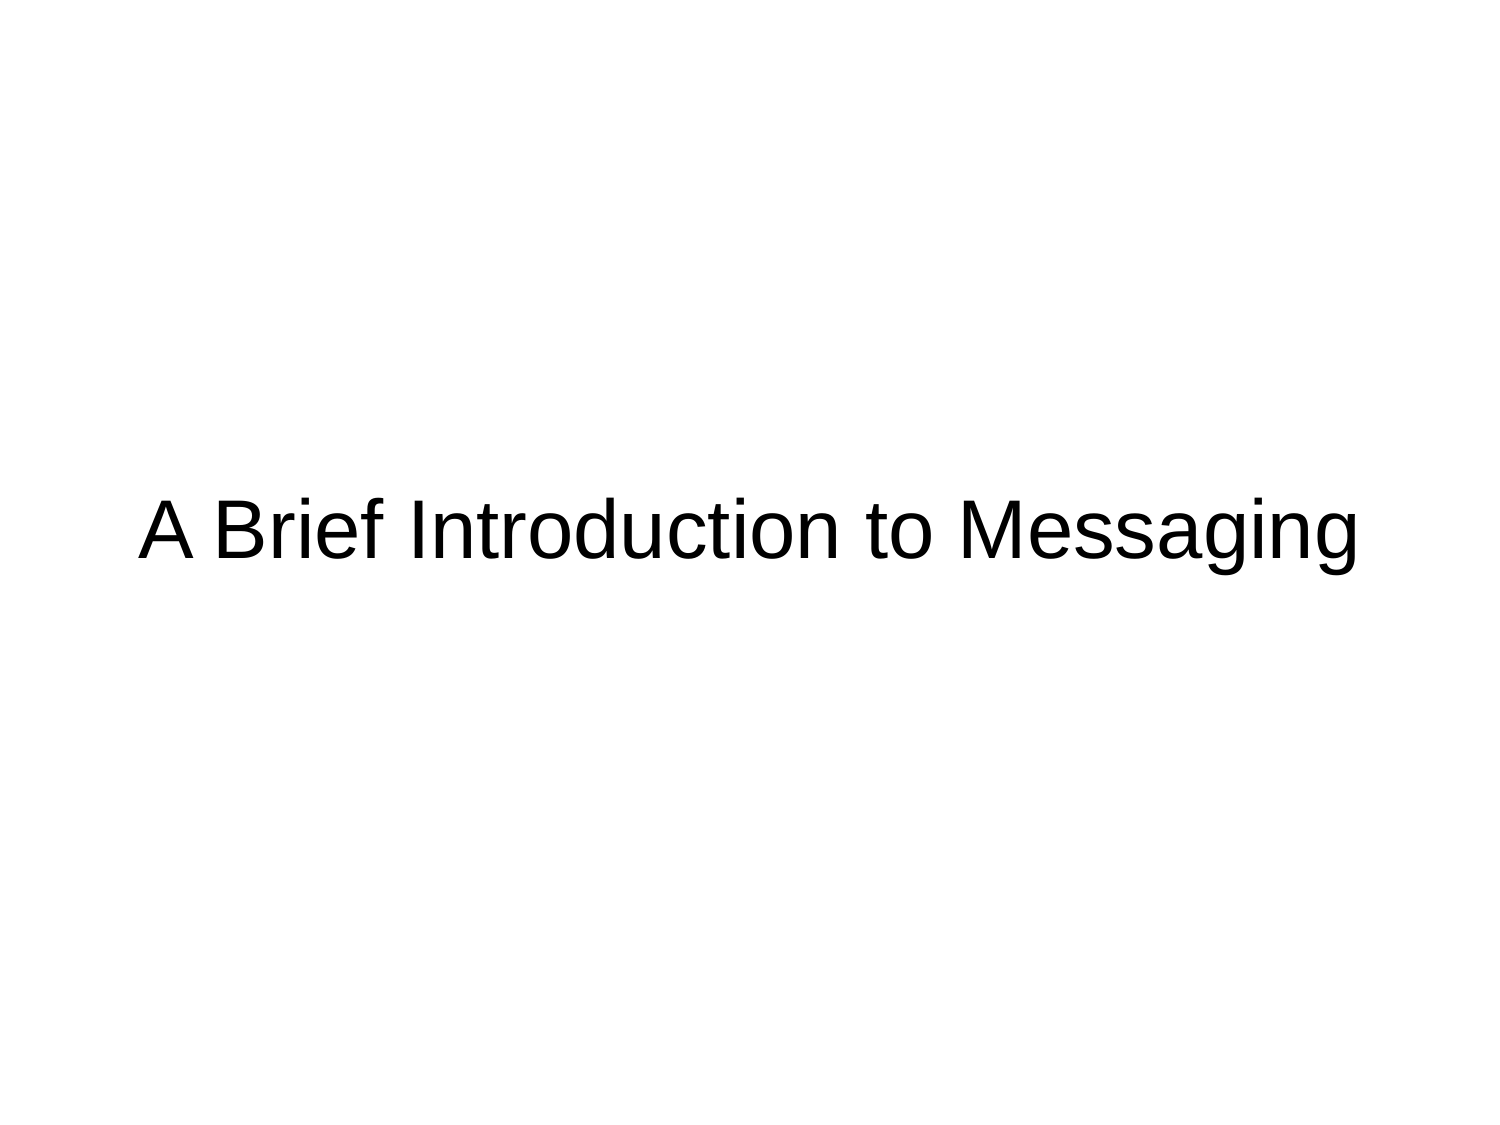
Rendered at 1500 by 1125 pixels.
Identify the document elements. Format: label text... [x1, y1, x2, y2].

text_box A Brief Introduction to Messaging [75, 52, 1425, 998]
